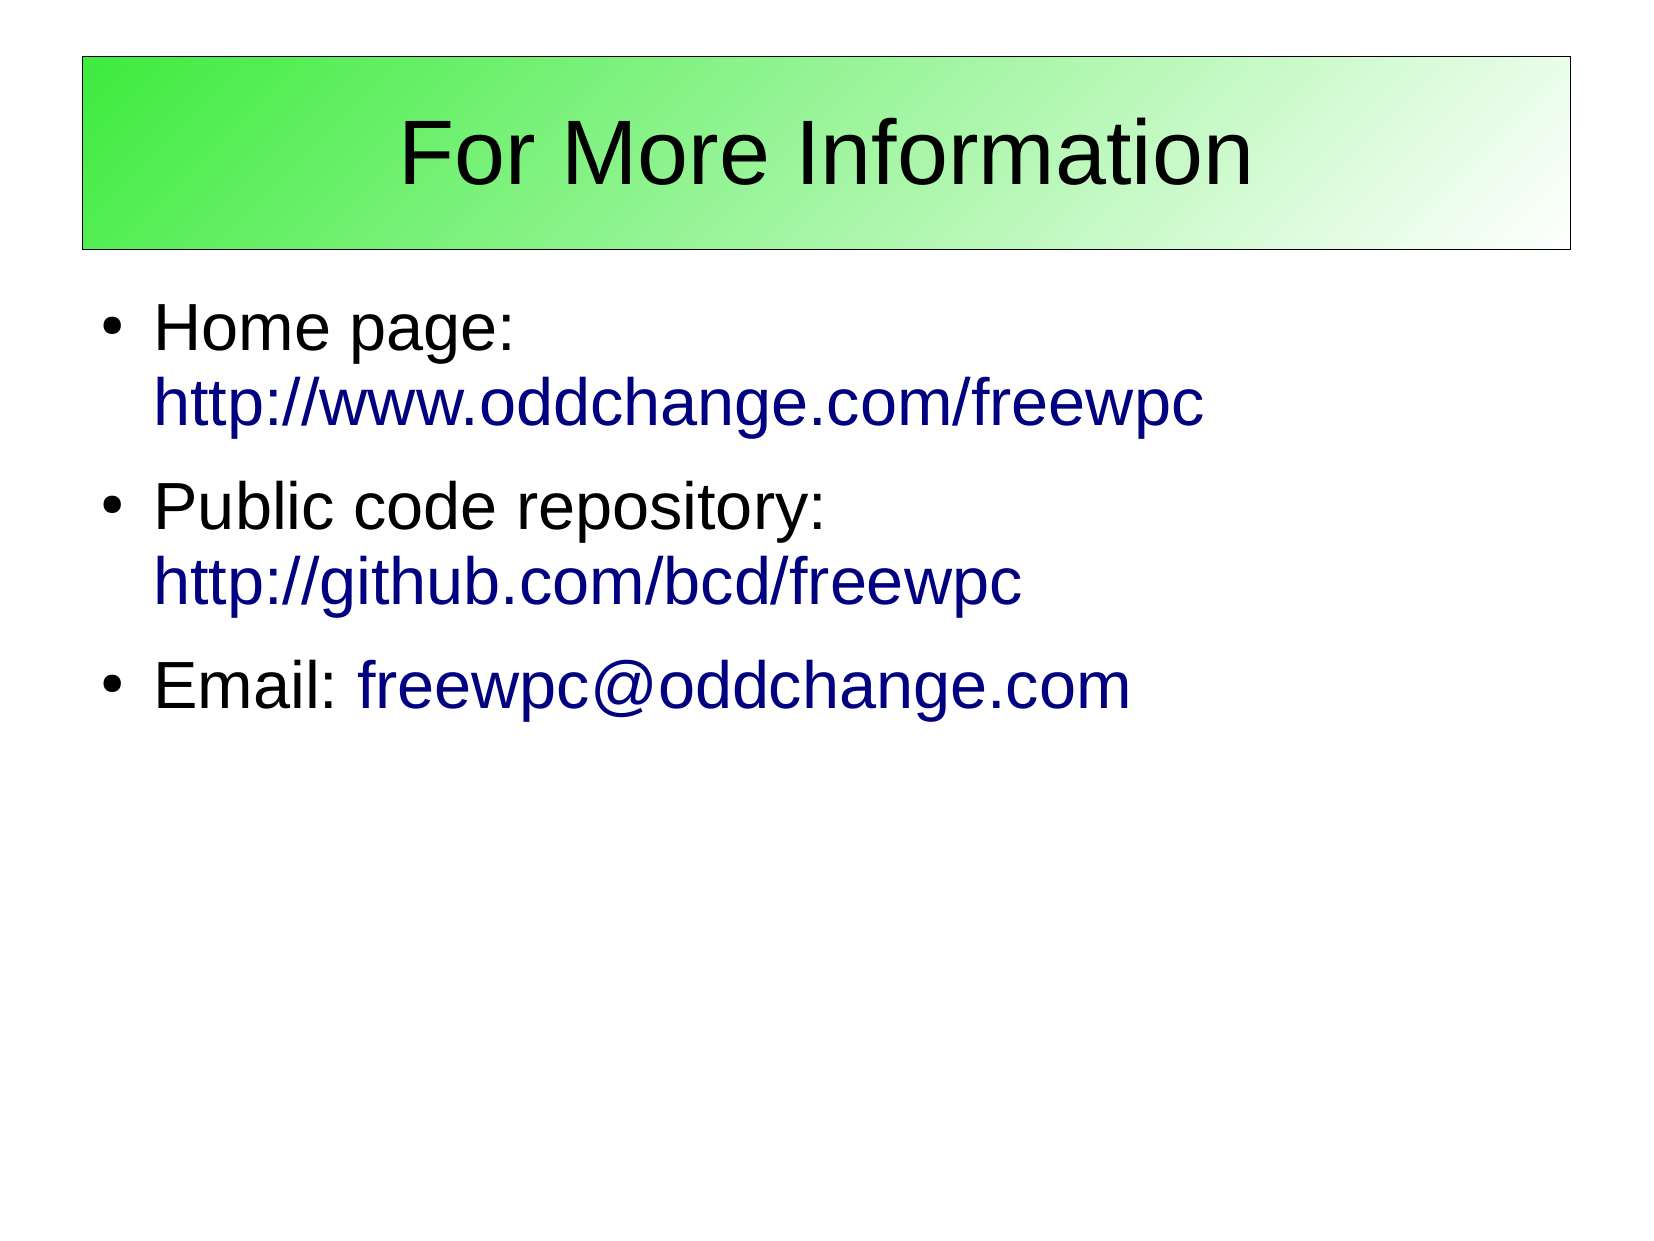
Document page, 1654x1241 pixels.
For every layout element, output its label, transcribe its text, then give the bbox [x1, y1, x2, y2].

title For More Information [82, 56, 1571, 250]
list Home page: http://www.oddchange.com/freewpc Public code repository: http://github.com/bcd/freewpc Email: freewpc@oddchange.com [82, 290, 1571, 1094]
